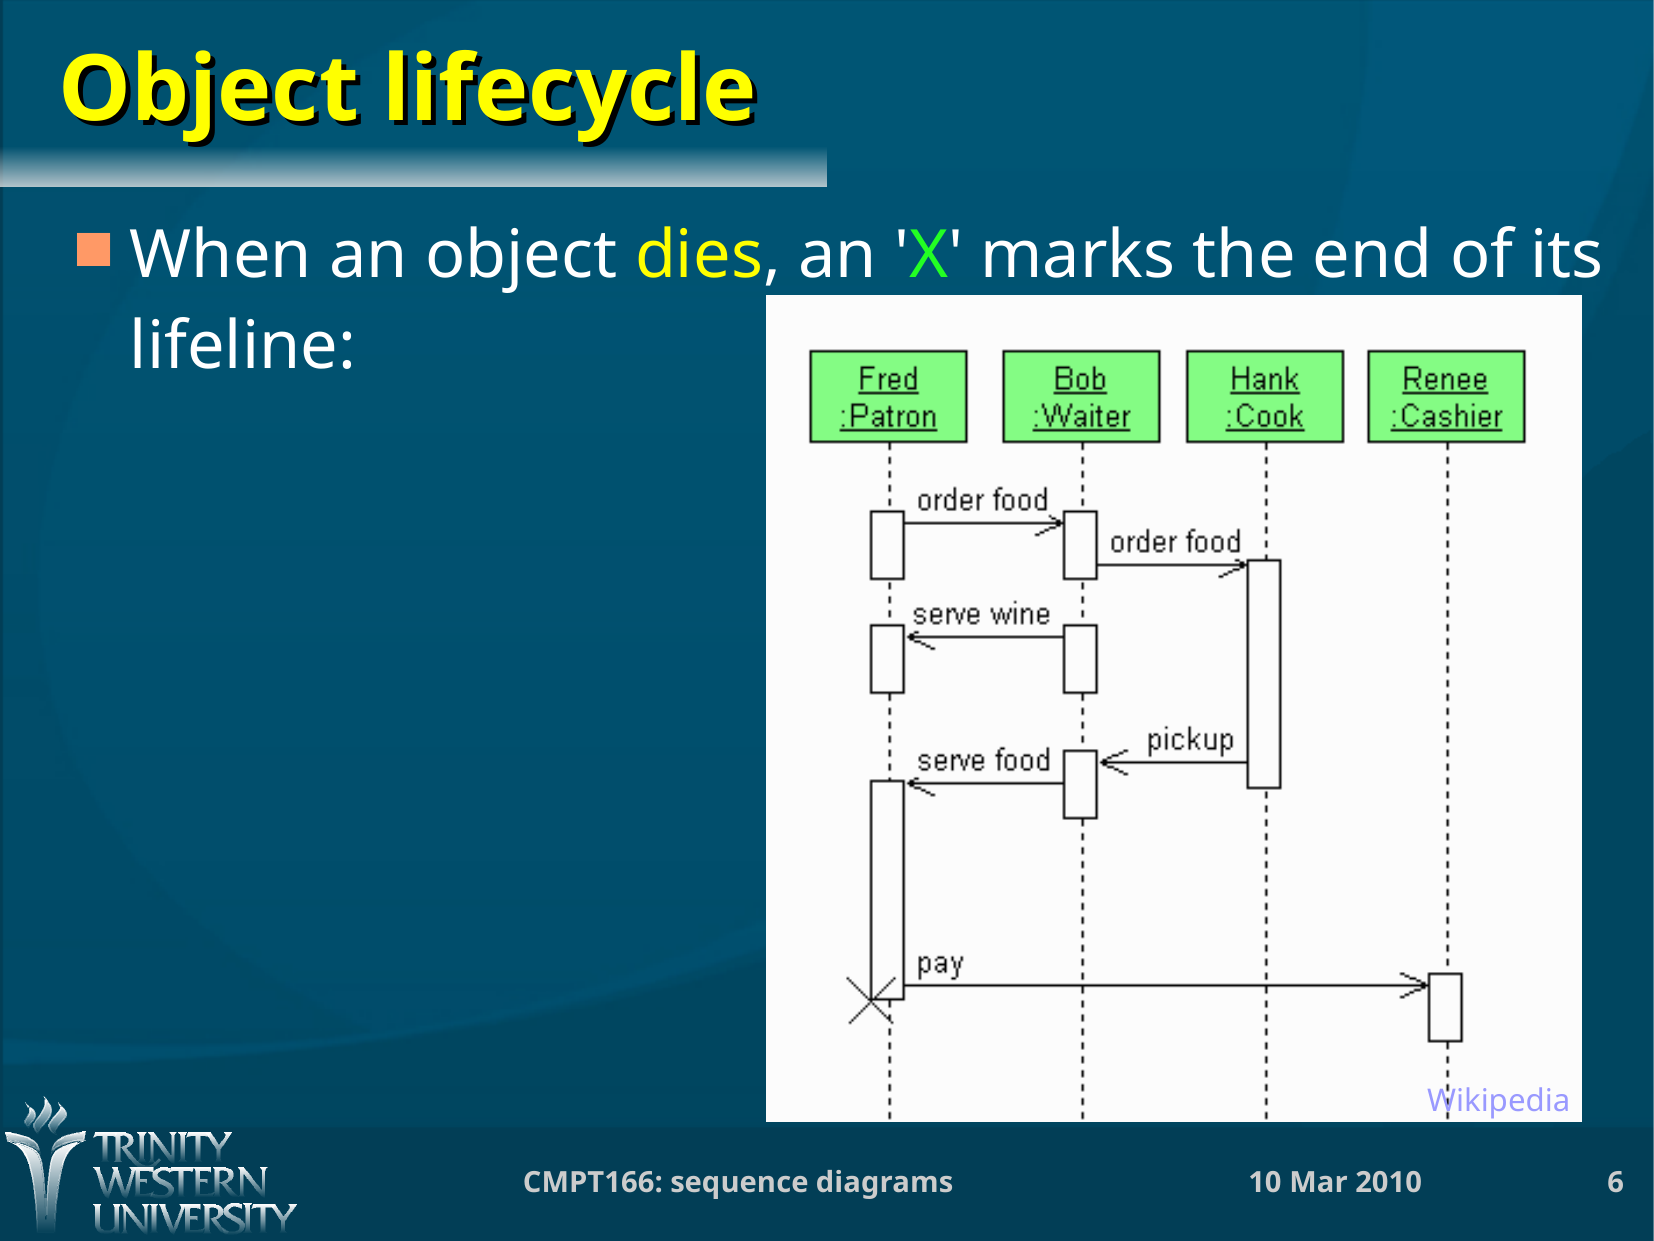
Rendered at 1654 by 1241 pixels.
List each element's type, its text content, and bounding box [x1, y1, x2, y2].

list When an object dies, an 'X' marks the end of its lifeline: [59, 206, 1625, 1026]
text_box Wikipedia [1412, 1070, 1595, 1123]
title Object lifecycle [59, 19, 1595, 148]
picture [767, 296, 1581, 1121]
title Classes of patterns (GoF) [0, 154, 827, 158]
picture [38, 1227, 54, 1232]
